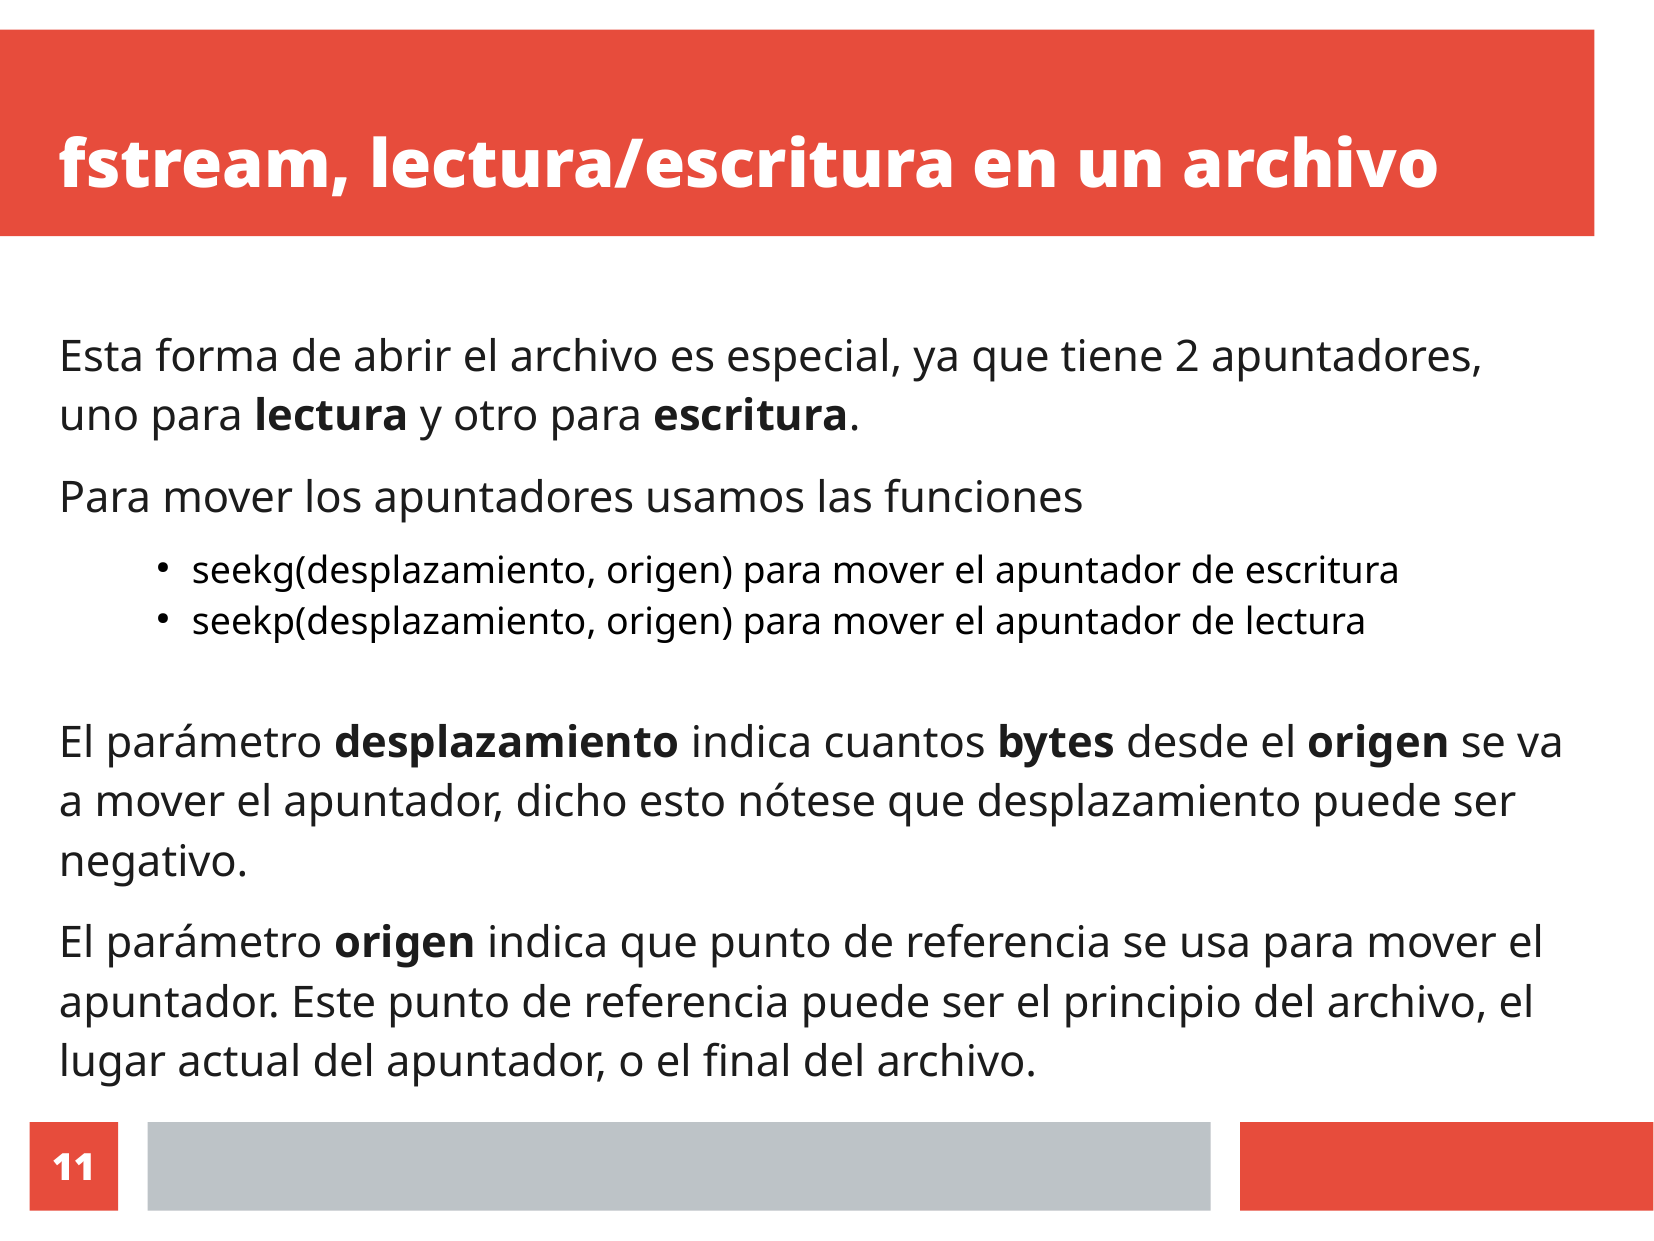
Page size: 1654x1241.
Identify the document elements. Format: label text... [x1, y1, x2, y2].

list Esta forma de abrir el archivo es especial, ya que tiene 2 apuntadores, uno para lectura y otro para escritura. Para mover los apuntadores usamos las funciones El parámetro desplazamiento indica cuantos bytes desde el origen se va a mover el apuntador, dicho esto nótese que desplazamiento puede ser negativo. El parámetro origen indica que punto de referencia se usa para mover el apuntador. Este punto de referencia puede ser el principio del archivo, el lugar actual del apuntador, o el final del archivo. [59, 324, 1565, 1093]
text_box seekg(desplazamiento, origen) para mover el apuntador de escritura seekp(desplazamiento, origen) para mover el apuntador de lectura [141, 535, 1619, 638]
title fstream, lectura/escritura en un archivo [59, 59, 1595, 207]
